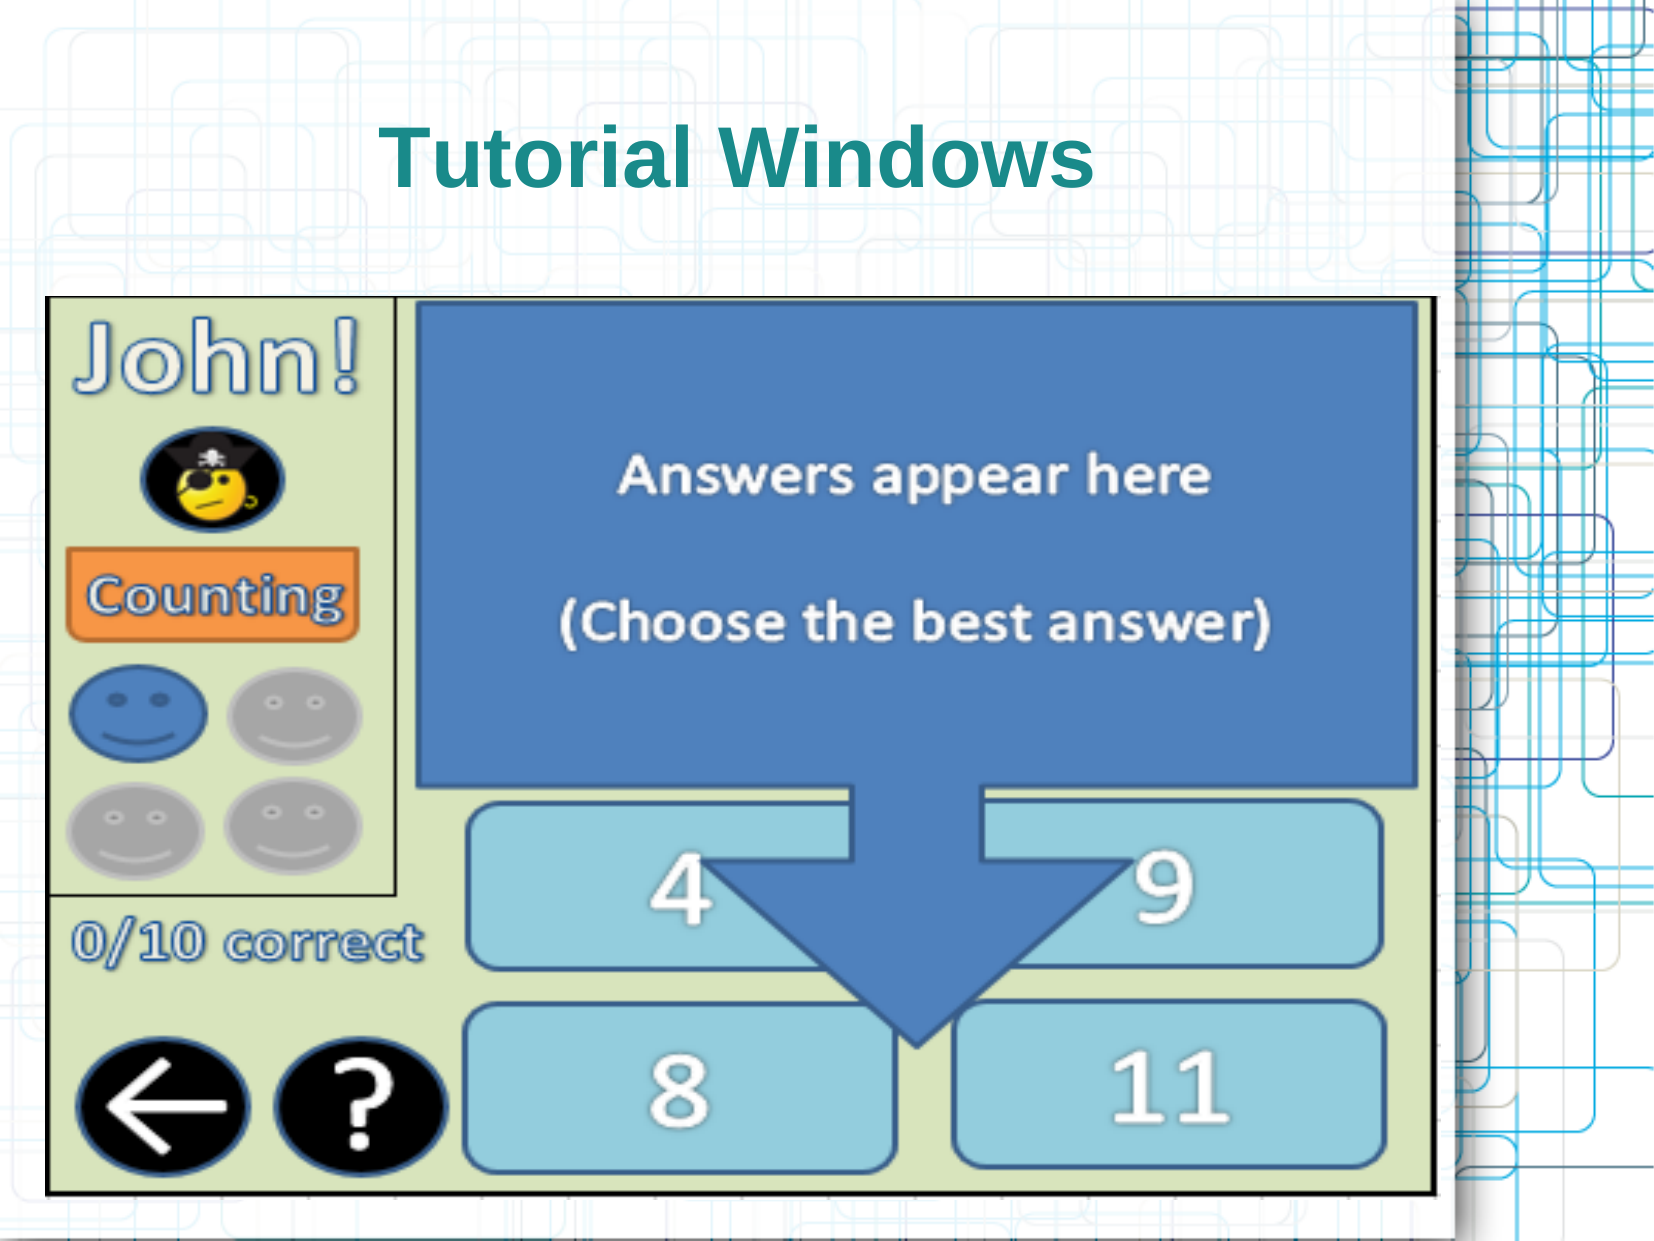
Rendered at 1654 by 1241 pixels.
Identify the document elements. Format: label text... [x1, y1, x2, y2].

title Tutorial Windows [59, 49, 1418, 257]
picture [45, 296, 1441, 1201]
